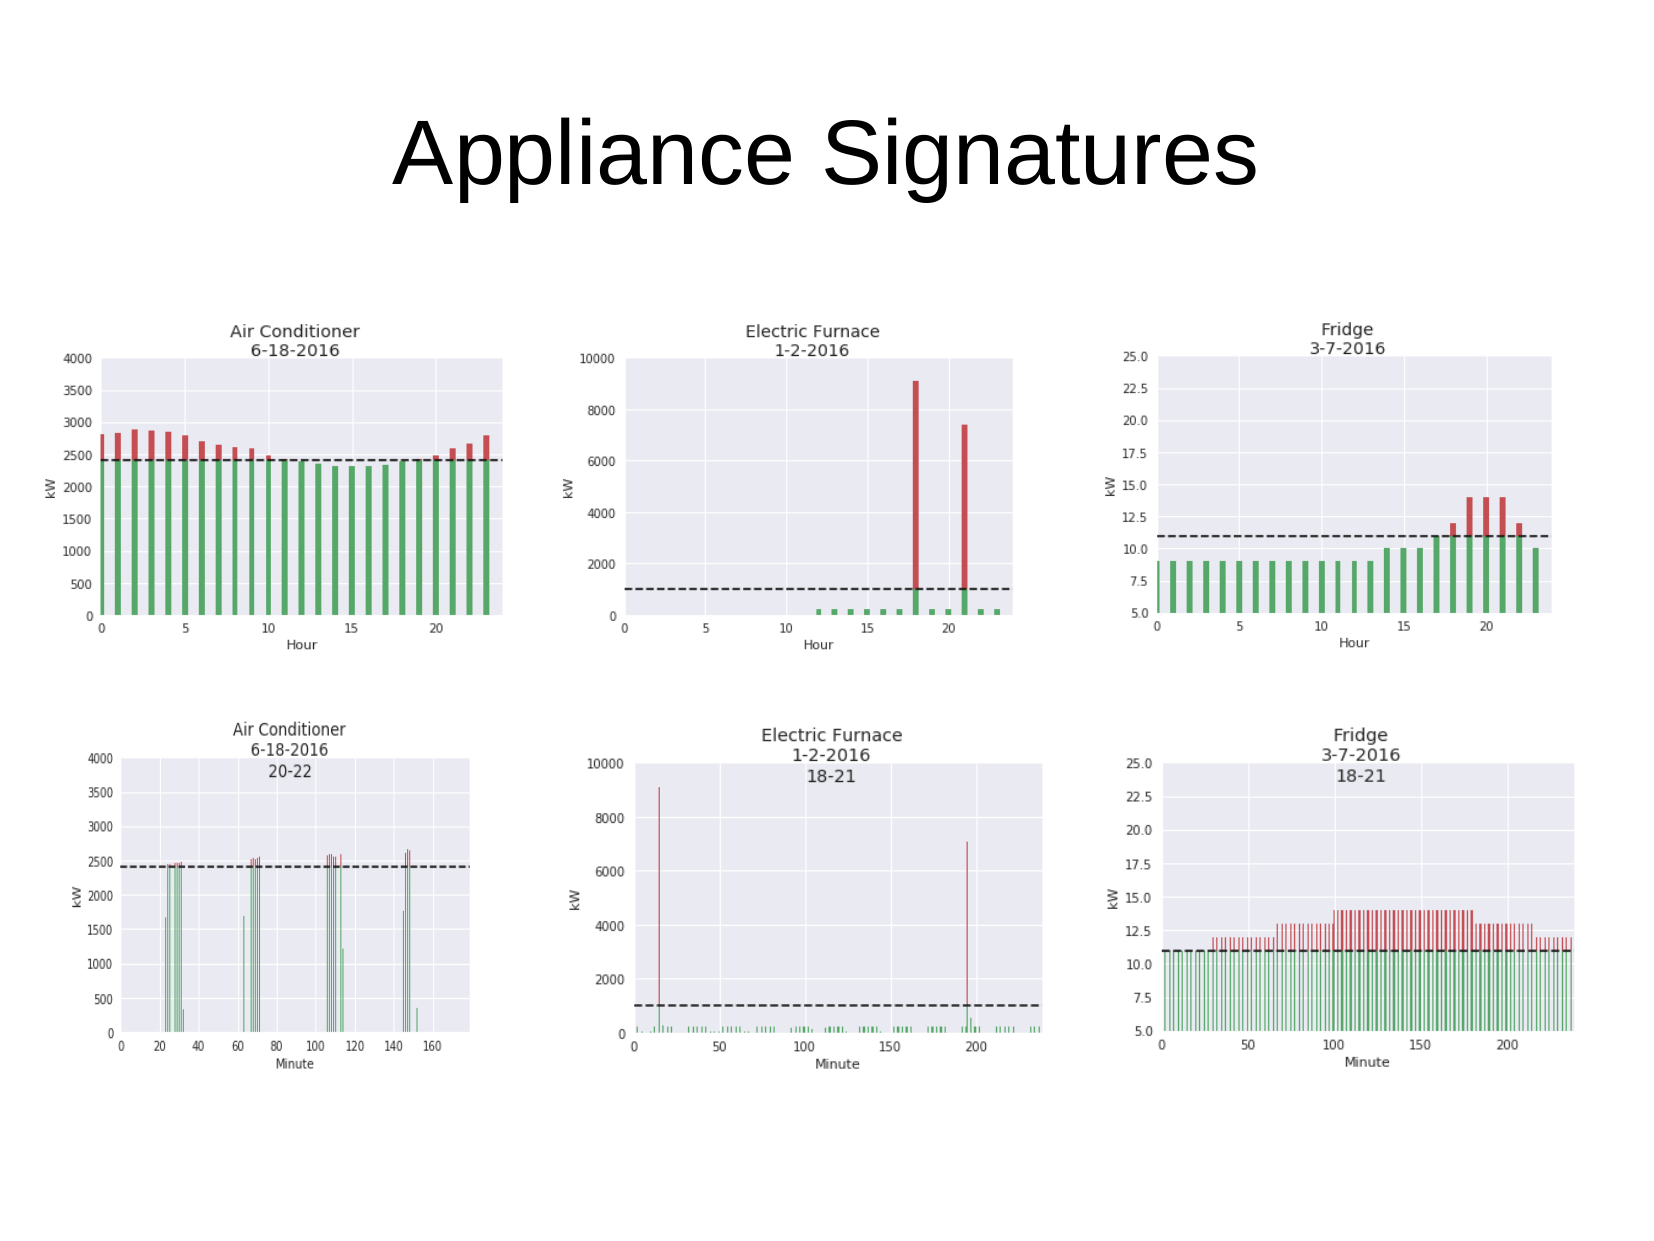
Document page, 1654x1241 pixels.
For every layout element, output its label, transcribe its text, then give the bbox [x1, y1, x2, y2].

picture [65, 713, 477, 1081]
picture [1099, 719, 1583, 1079]
picture [1097, 314, 1560, 659]
title Appliance Signatures [82, 49, 1571, 257]
picture [561, 719, 1051, 1080]
picture [37, 316, 511, 661]
picture [555, 316, 1021, 661]
